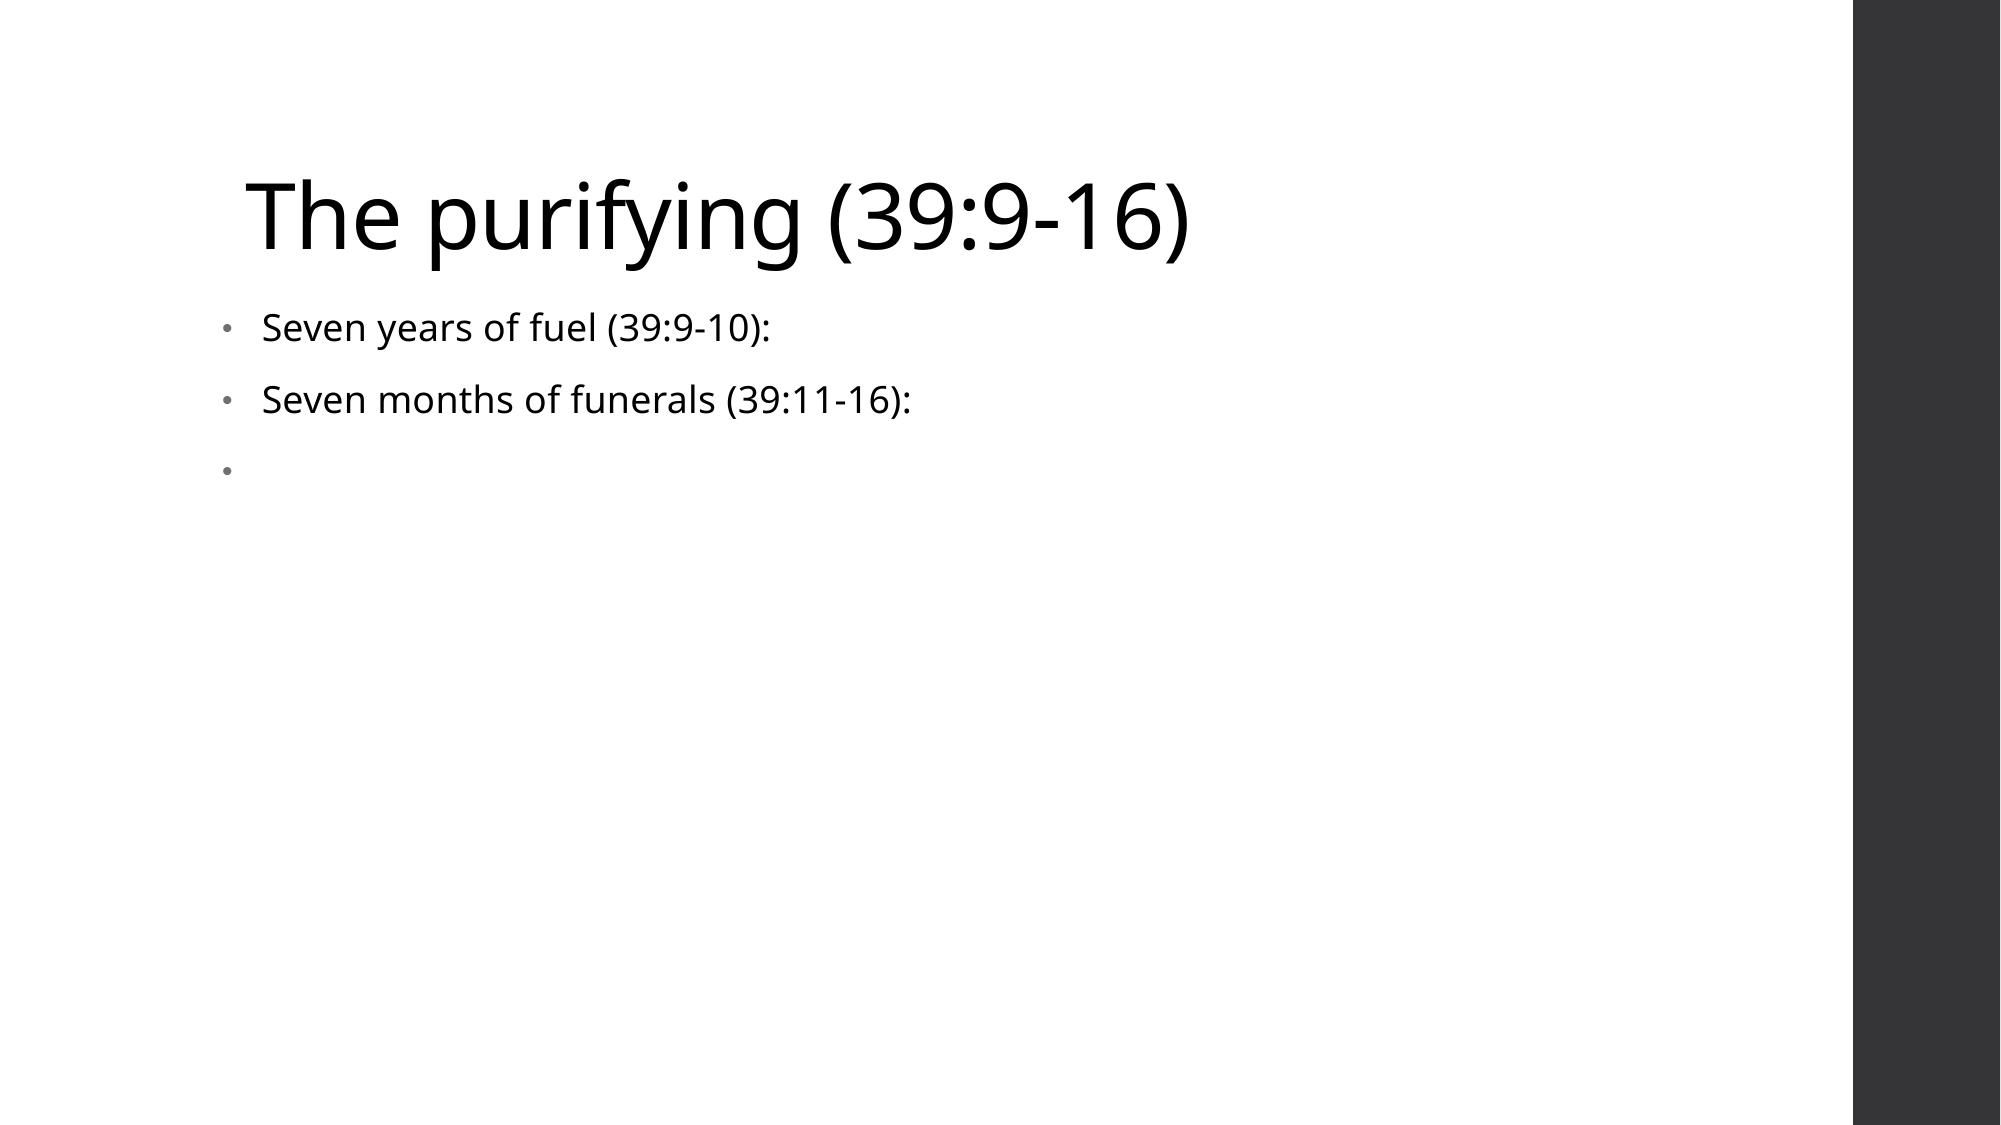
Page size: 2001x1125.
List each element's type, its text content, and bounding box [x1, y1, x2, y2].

title The purifying (39:9-16) [206, 60, 1797, 278]
list Seven years of fuel (39:9-10): Seven months of funerals (39:11-16): [206, 299, 1617, 1014]
